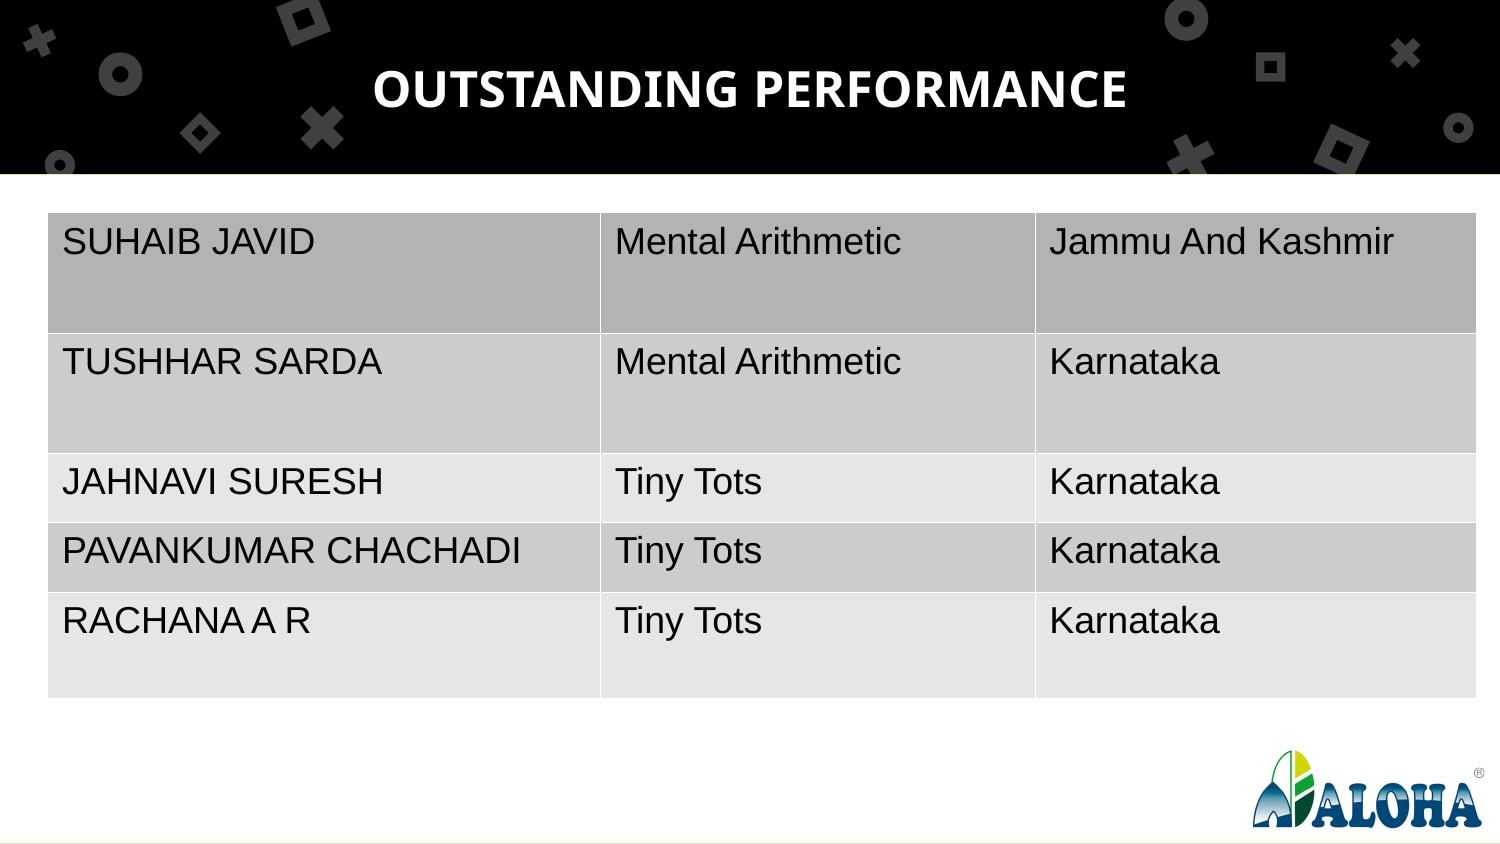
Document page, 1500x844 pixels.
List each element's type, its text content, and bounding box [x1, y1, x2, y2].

table_cell Mental Arithmetic [601, 334, 1035, 453]
table_cell Karnataka [1036, 334, 1476, 453]
table_cell PAVANKUMAR CHACHADI [48, 523, 600, 592]
table_header Mental Arithmetic [601, 213, 1035, 333]
table_cell Tiny Tots [601, 454, 1035, 522]
text_box OUTSTANDING PERFORMANCE [75, 0, 1425, 175]
table_cell RACHANA A R [48, 593, 600, 698]
table_cell Tiny Tots [601, 523, 1035, 592]
table_header SUHAIB JAVID [48, 213, 600, 333]
picture [1245, 744, 1489, 836]
table_header Jammu And Kashmir [1036, 213, 1476, 333]
table_cell TUSHHAR SARDA [48, 334, 600, 453]
table_cell Tiny Tots [601, 593, 1035, 698]
table_cell JAHNAVI SURESH [48, 454, 600, 522]
table_cell Karnataka [1036, 593, 1476, 698]
table_cell Karnataka [1036, 454, 1476, 522]
table_cell Karnataka [1036, 523, 1476, 592]
